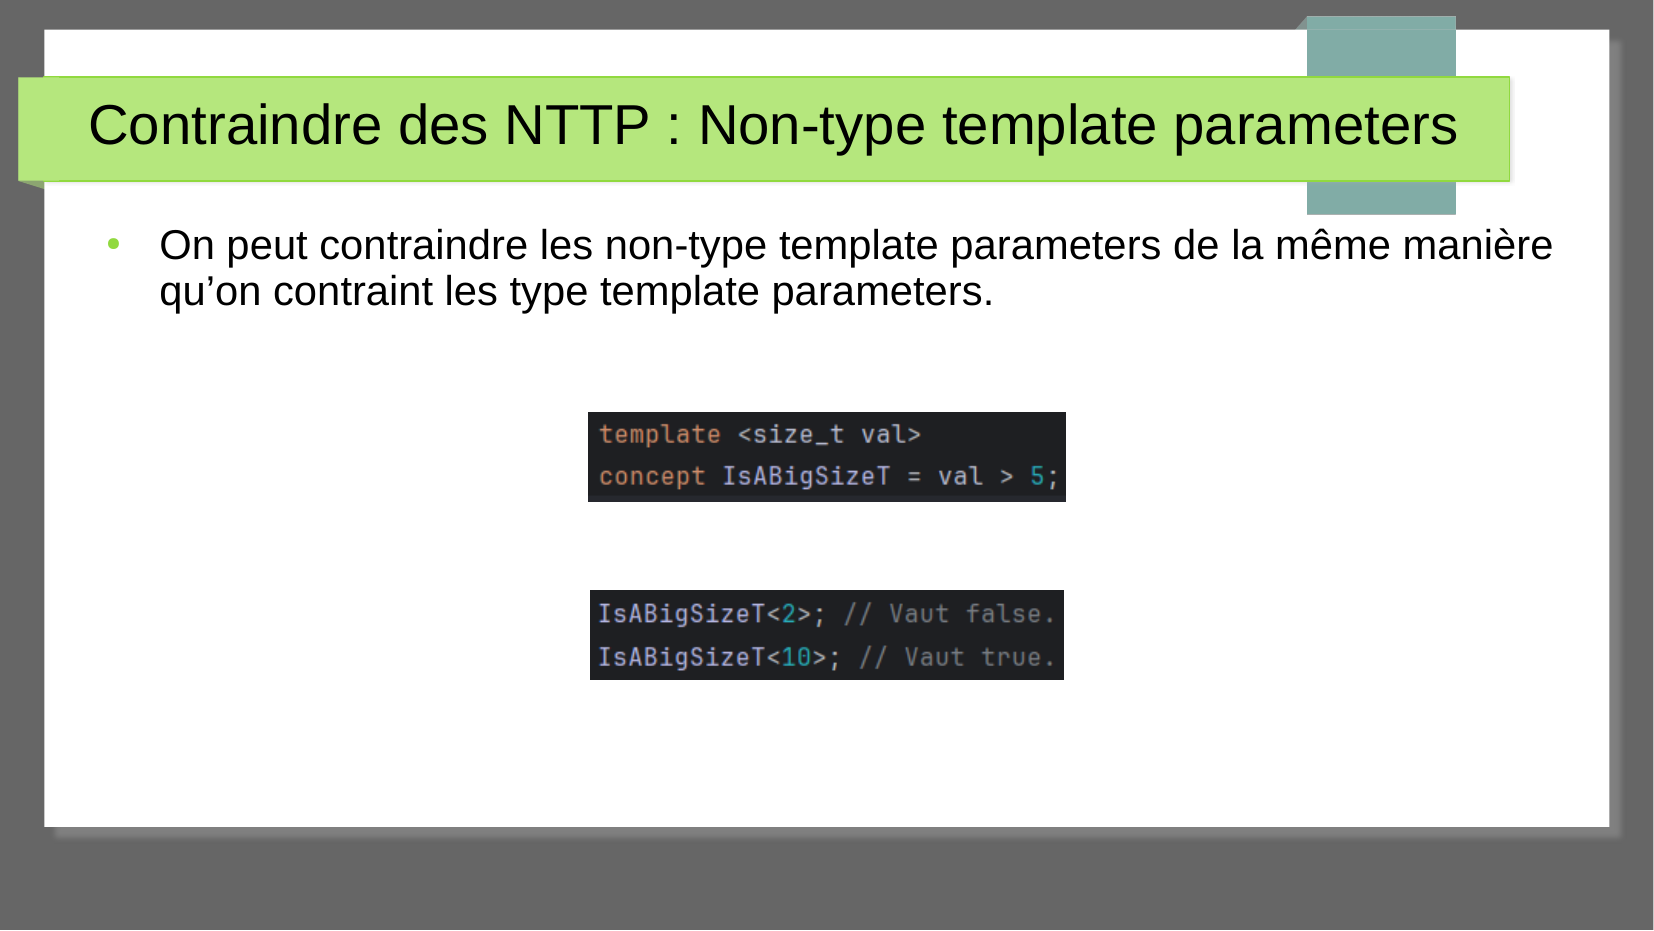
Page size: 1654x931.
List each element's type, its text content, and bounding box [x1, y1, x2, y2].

picture [590, 590, 1064, 680]
list On peut contraindre les non-type template parameters de la même manière qu’on contraint les type template parameters. [88, 221, 1565, 813]
picture [588, 412, 1066, 502]
title Contraindre des NTTP : Non-type template parameters [88, 73, 1506, 178]
